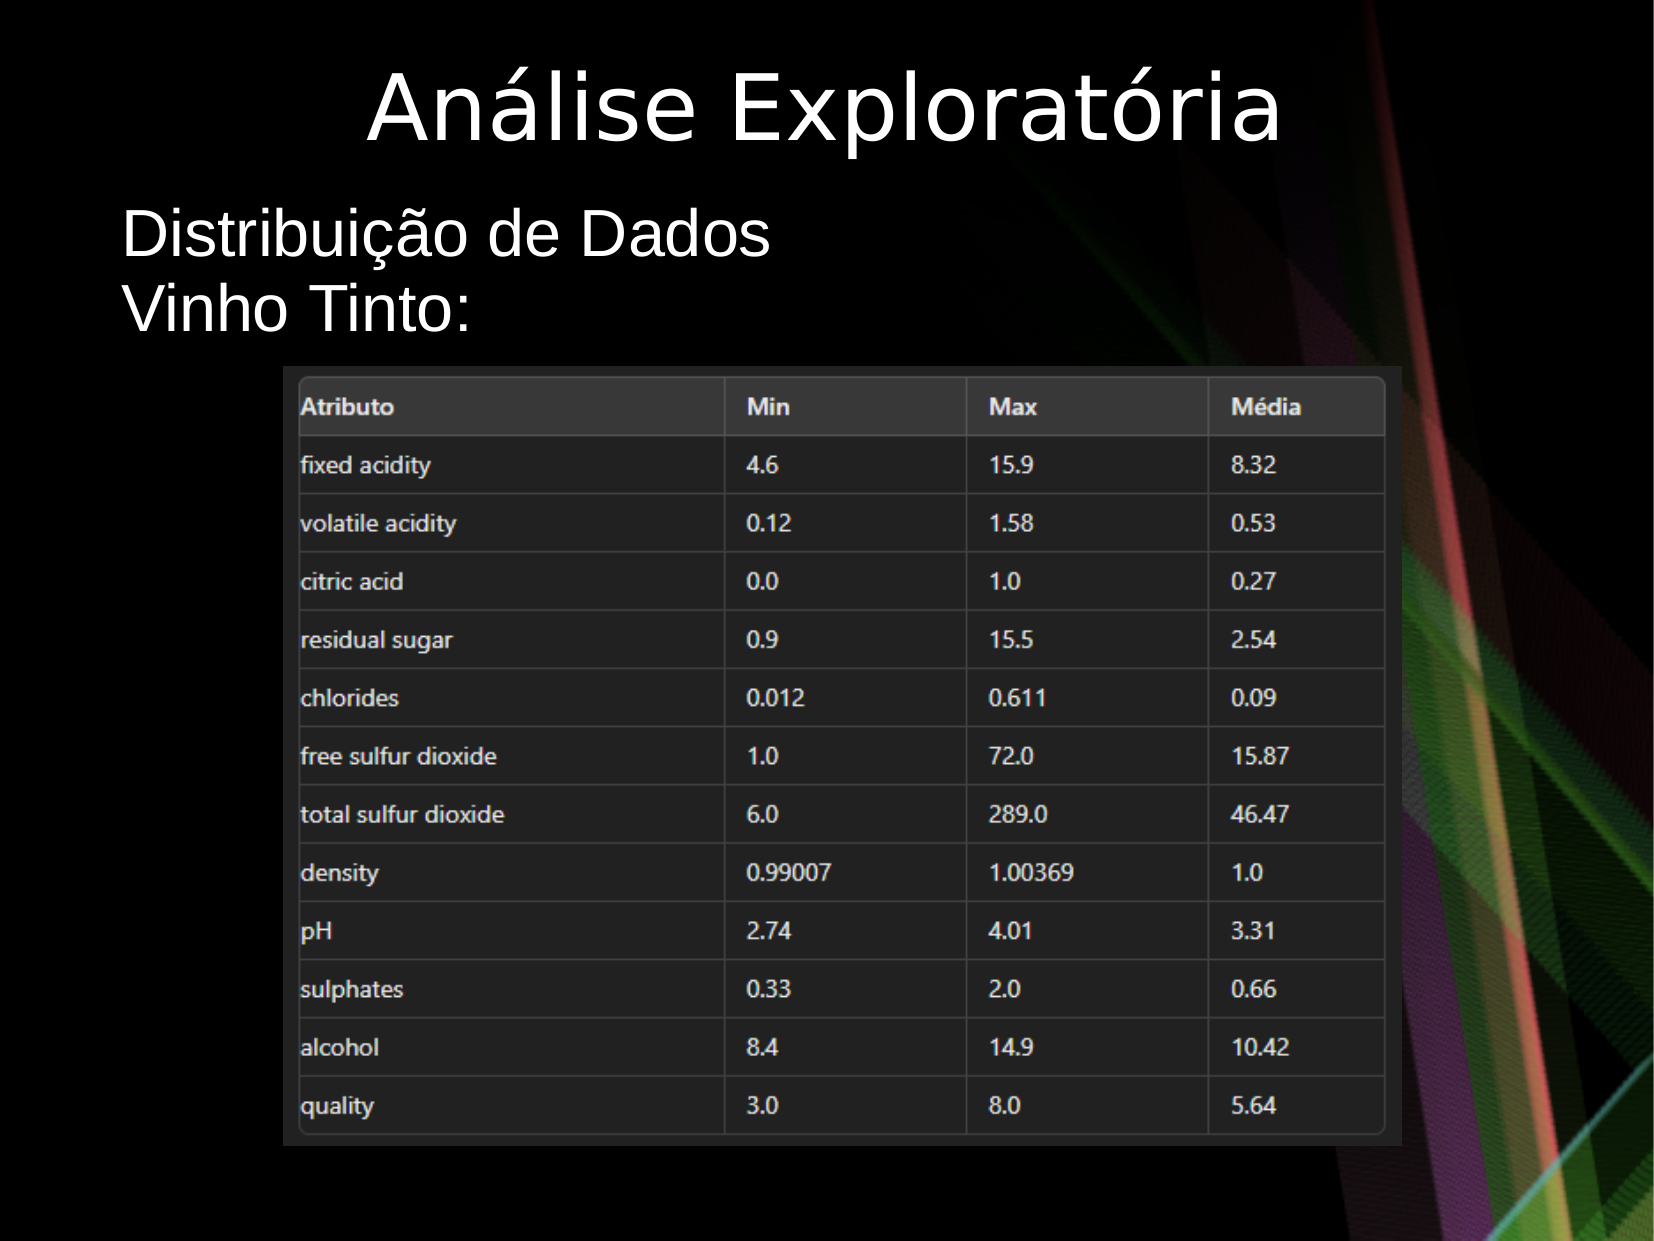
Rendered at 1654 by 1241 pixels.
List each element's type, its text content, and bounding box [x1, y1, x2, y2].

text_box Distribuição de Dados Vinho Tinto: [82, 188, 1583, 1004]
title Análise Exploratória [82, 5, 1571, 188]
picture [0, 0, 1654, 1241]
